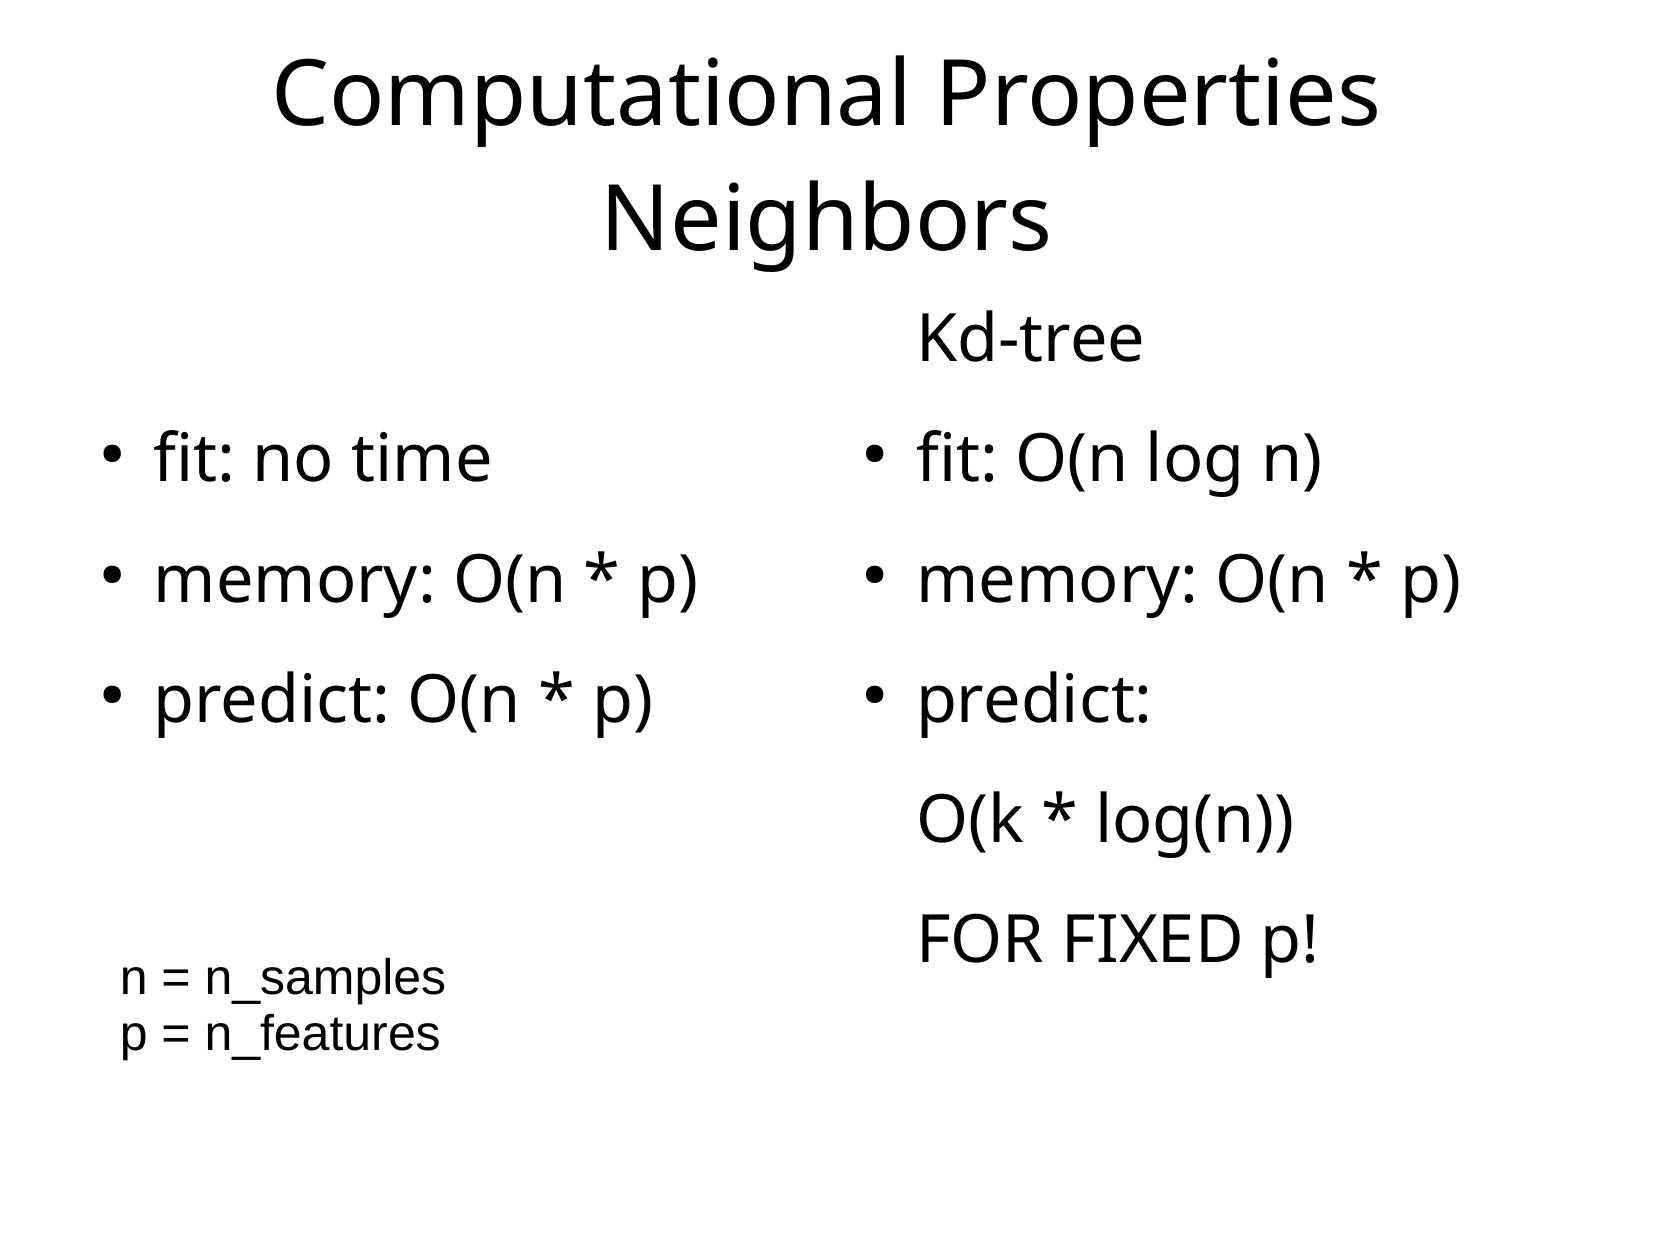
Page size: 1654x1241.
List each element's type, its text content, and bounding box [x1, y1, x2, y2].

list fit: no time memory: O(n * p) predict: O(n * p) [82, 290, 809, 1010]
text_box n = n_samples p = n_features [105, 941, 1156, 1111]
title Computational Properties Neighbors [82, 49, 1571, 257]
list Kd-tree fit: O(n log n) memory: O(n * p) predict: O(k * log(n)) FOR FIXED p! [845, 290, 1572, 1010]
